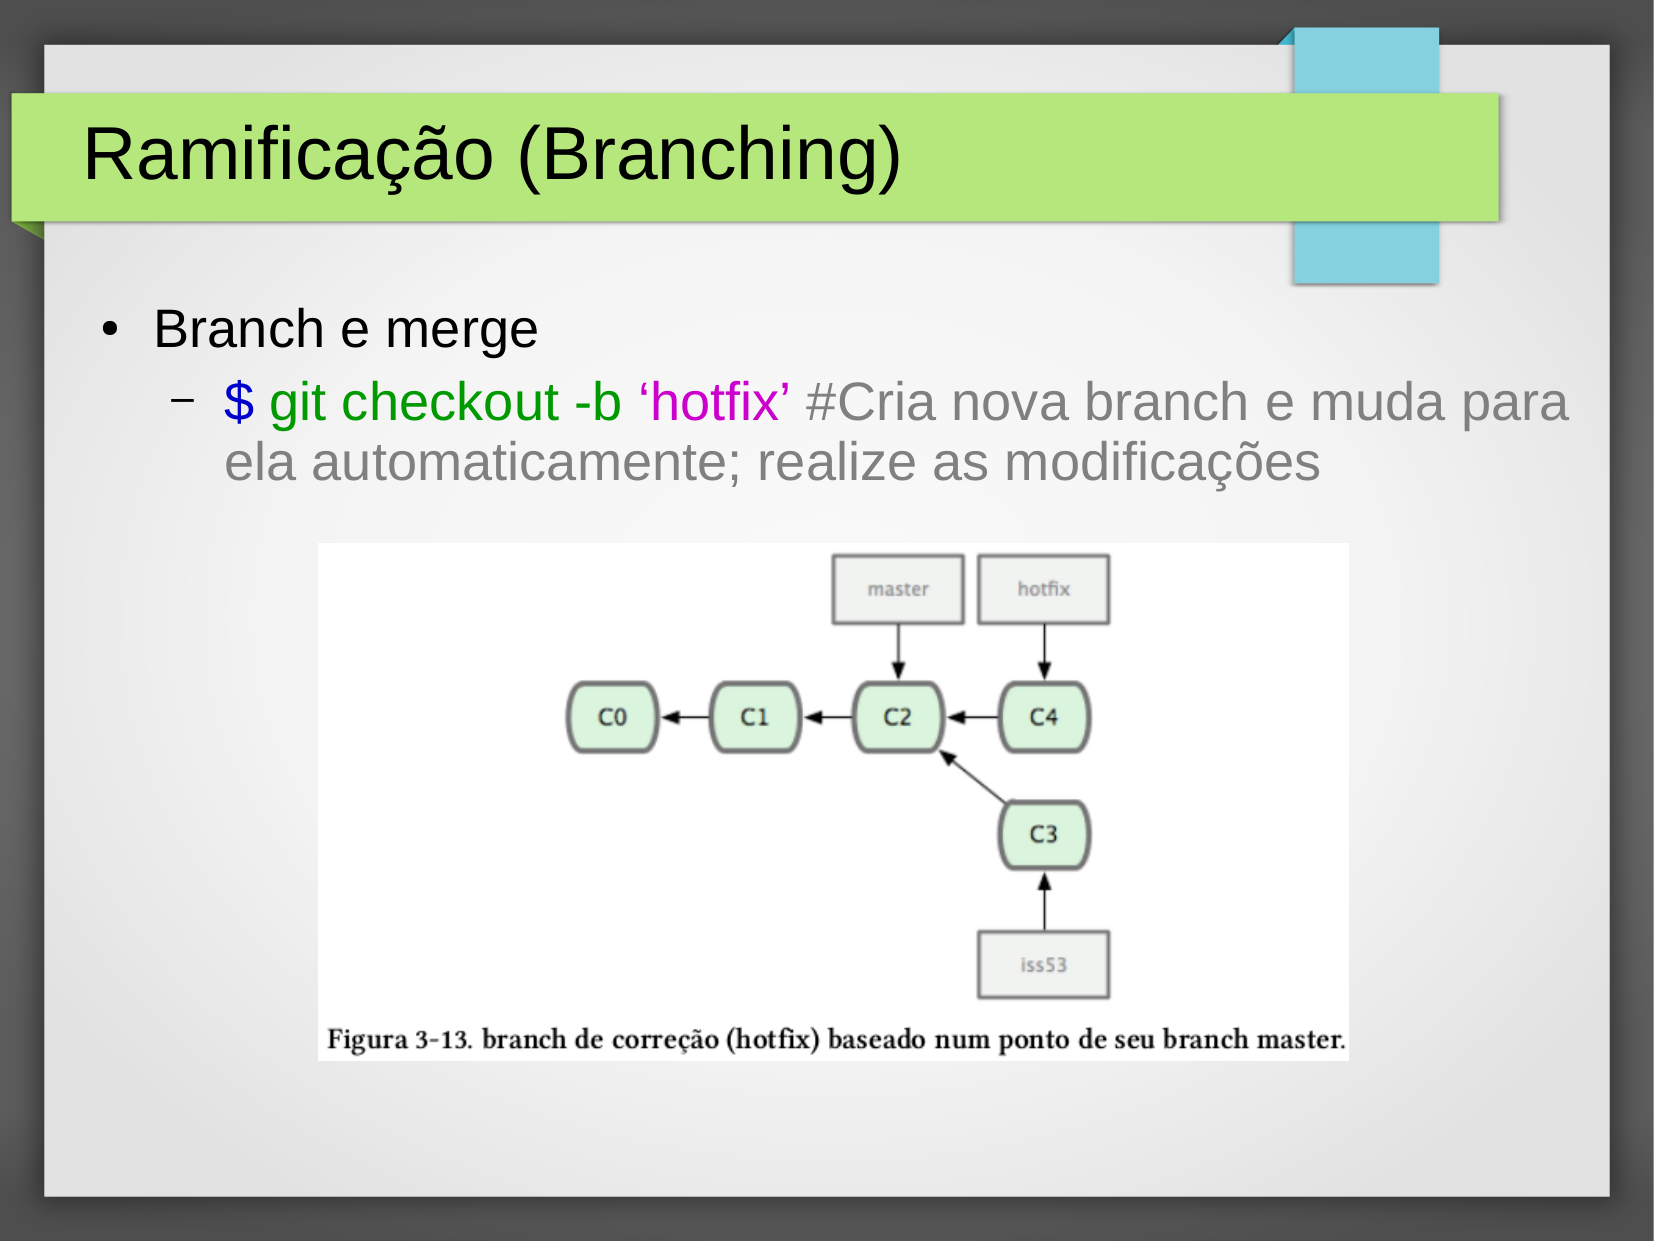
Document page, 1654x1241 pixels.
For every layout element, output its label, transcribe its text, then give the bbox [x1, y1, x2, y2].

picture [0, 0, 1654, 1241]
title Ramificação (Branching) [82, 94, 1264, 213]
list Branch e merge $ git checkout -b ‘hotfix’ #Cria nova branch e muda para ela automaticamente; realize as modificações [82, 295, 1571, 497]
